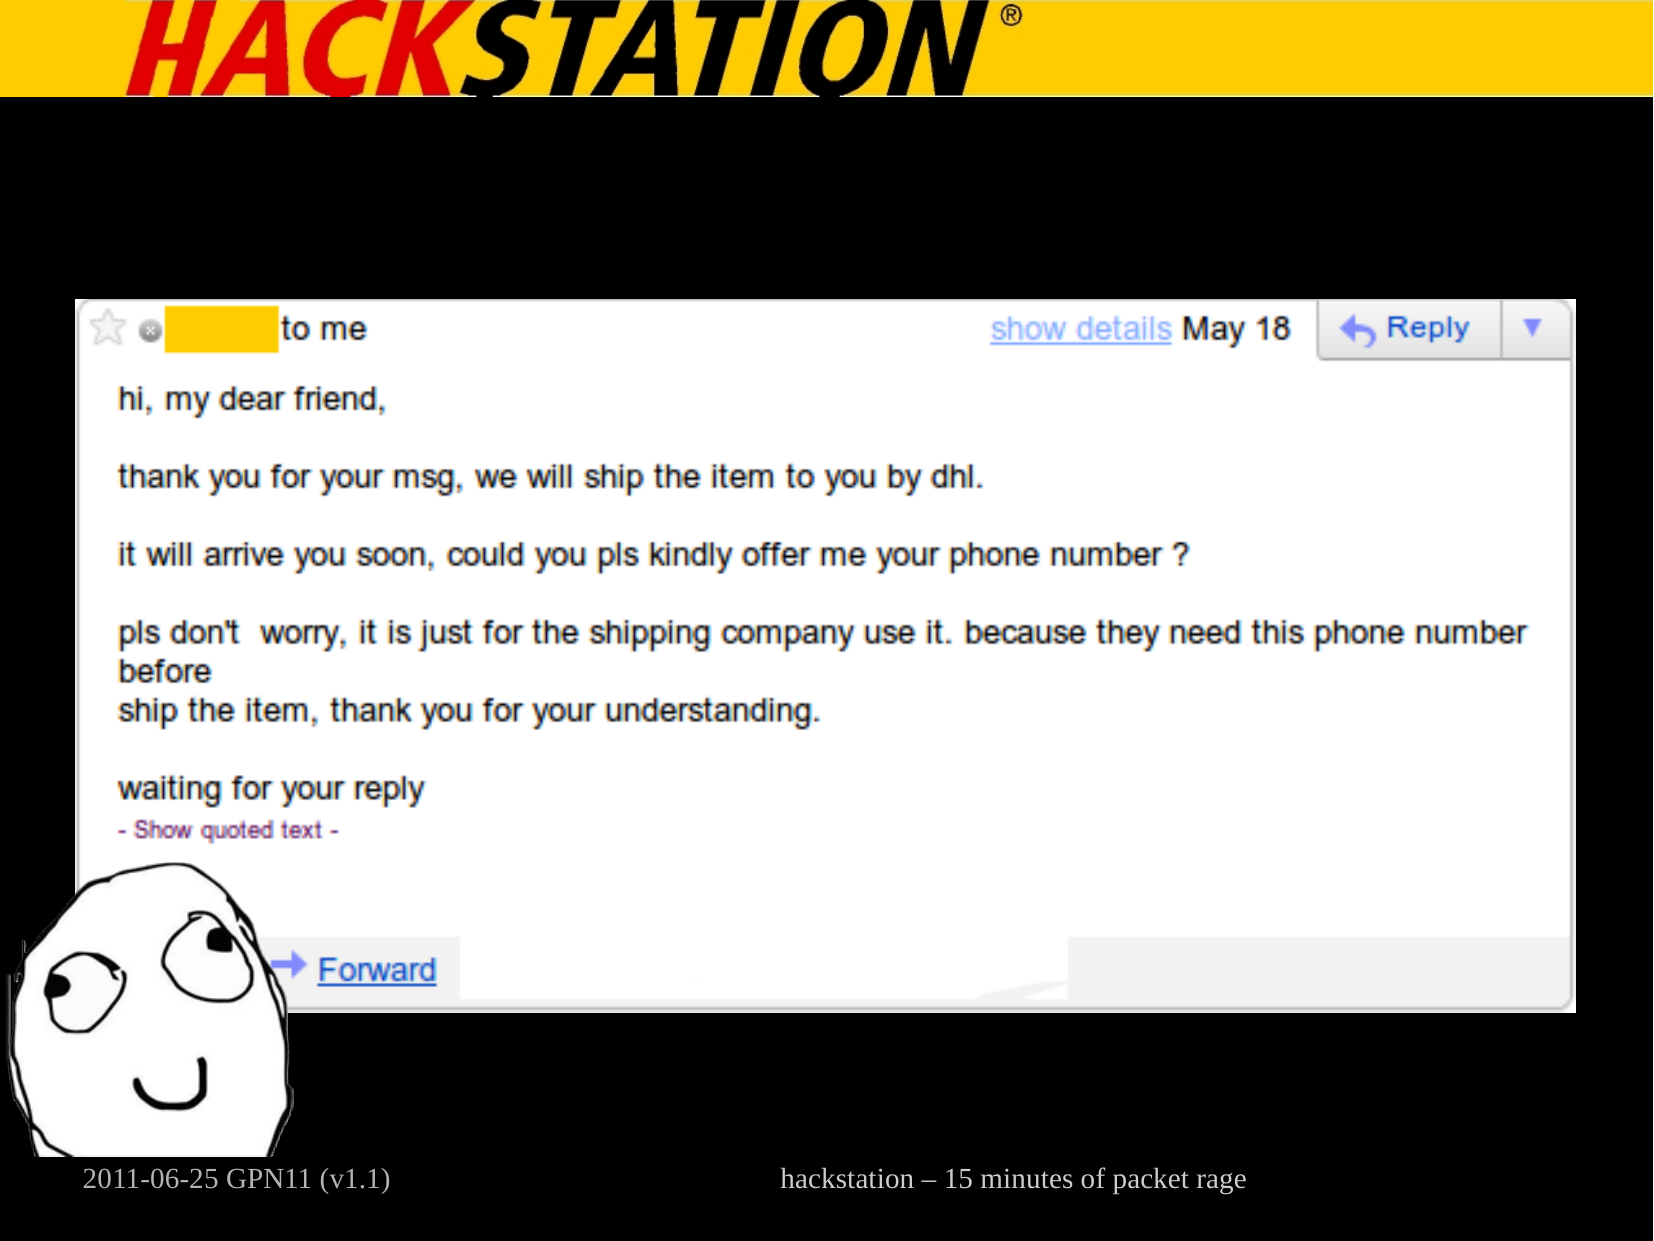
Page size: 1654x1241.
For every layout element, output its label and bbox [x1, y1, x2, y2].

picture [0, 0, 1653, 97]
picture [0, 299, 1576, 1157]
